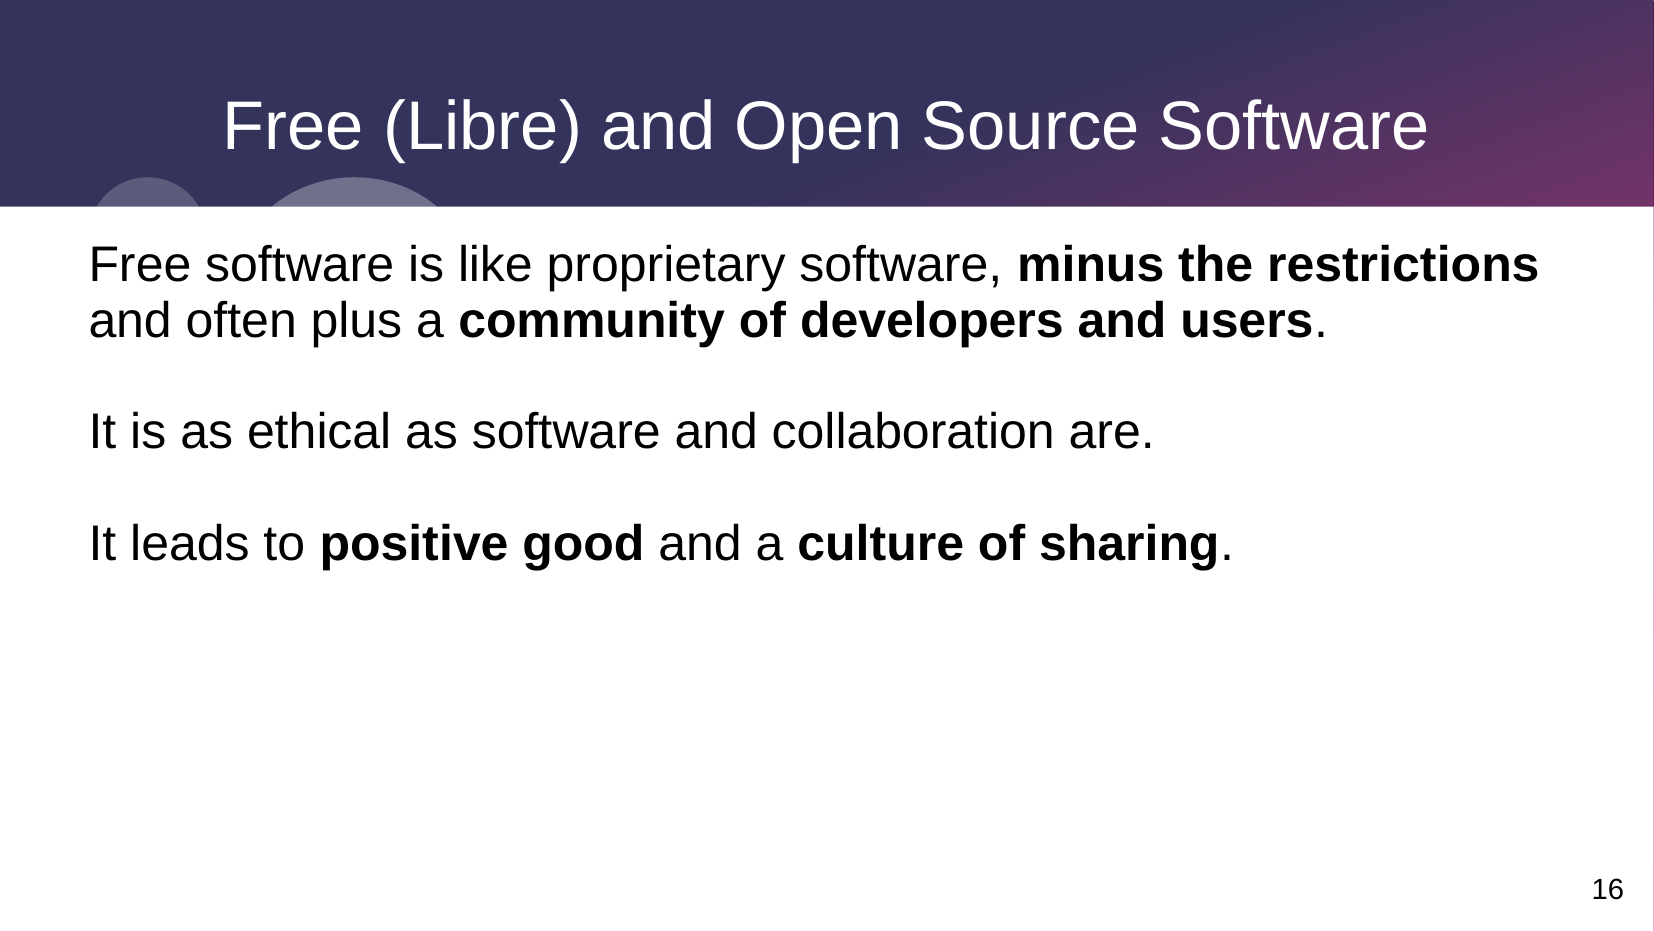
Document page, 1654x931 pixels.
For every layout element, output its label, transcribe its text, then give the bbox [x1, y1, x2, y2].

title Free (Libre) and Open Source Software [88, 44, 1565, 207]
subtitle Free software is like proprietary software, minus the restrictions and often plus a community of developers and users. It is as ethical as software and collaboration are. It leads to positive good and a culture of sharing. [88, 236, 1565, 827]
